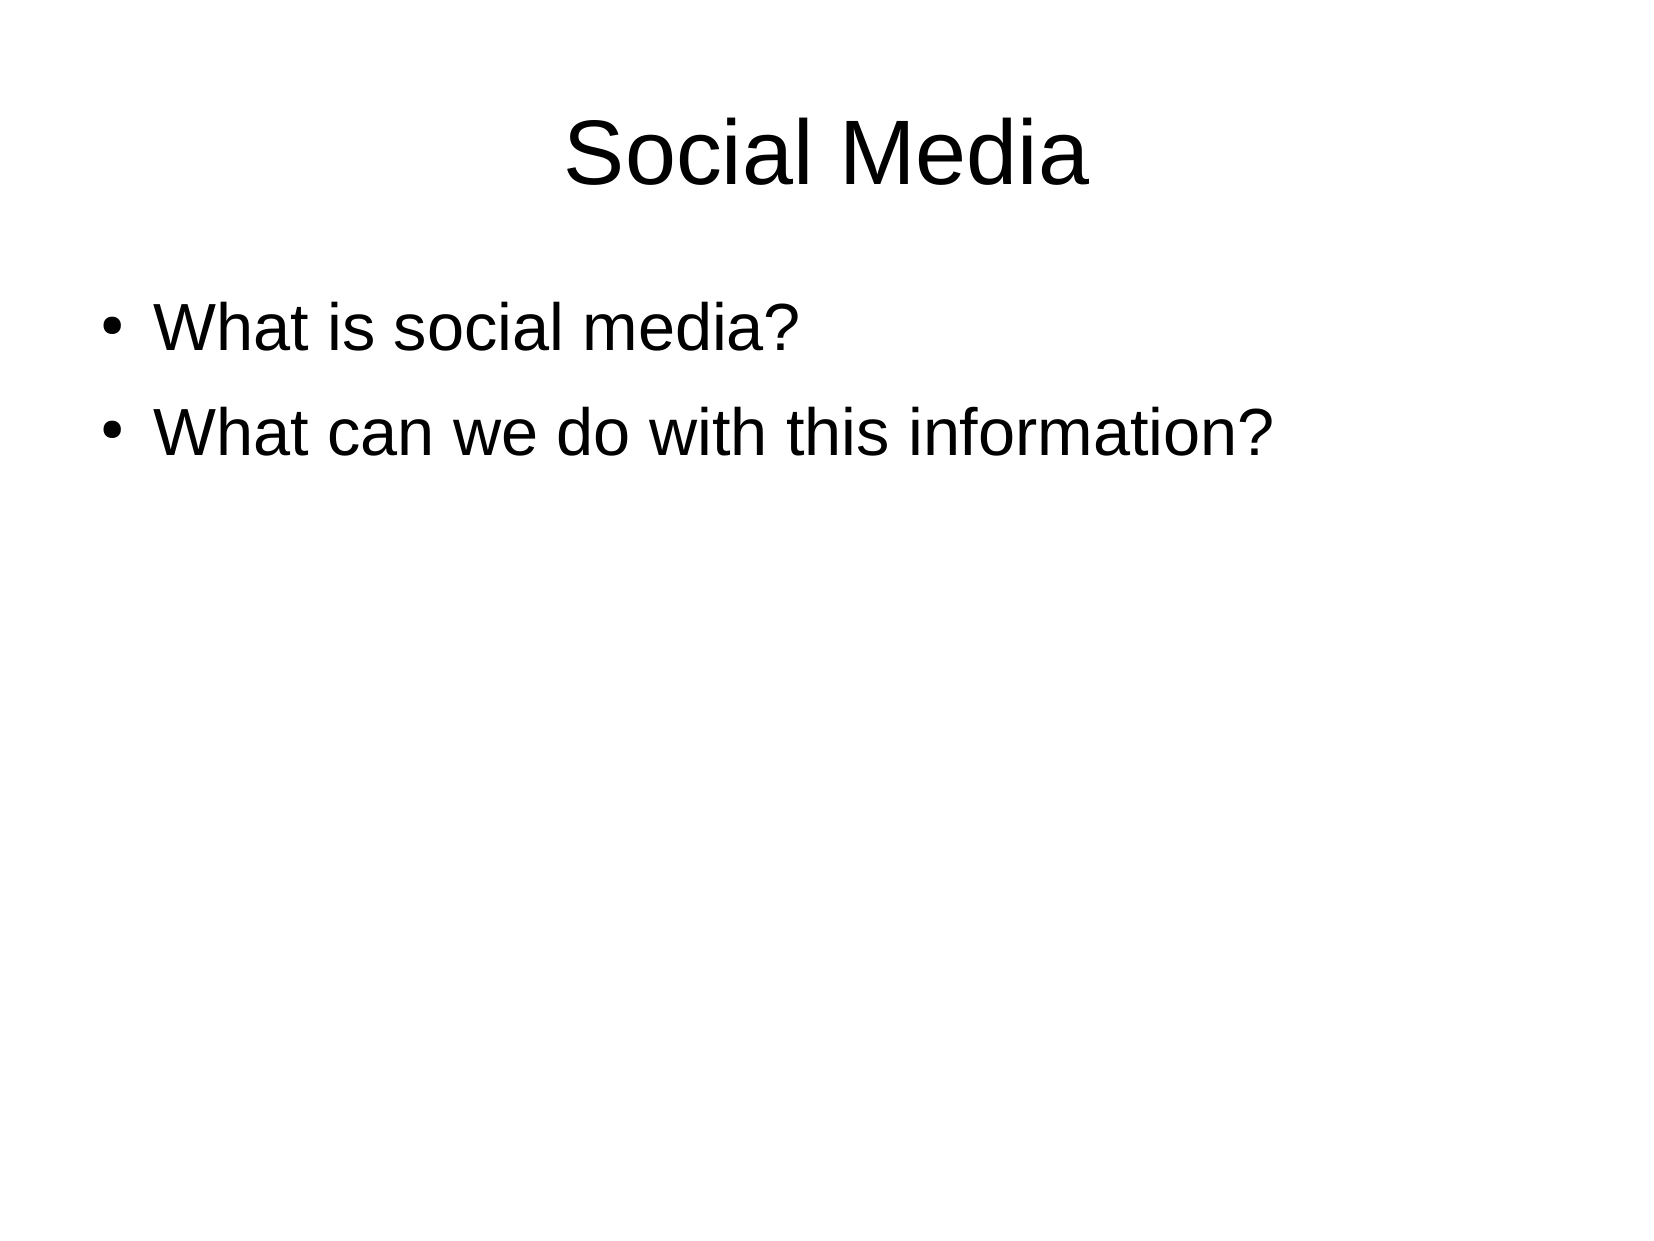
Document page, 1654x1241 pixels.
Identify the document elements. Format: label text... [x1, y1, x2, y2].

list What is social media? What can we do with this information? [82, 290, 1571, 1010]
title Social Media [82, 49, 1571, 257]
